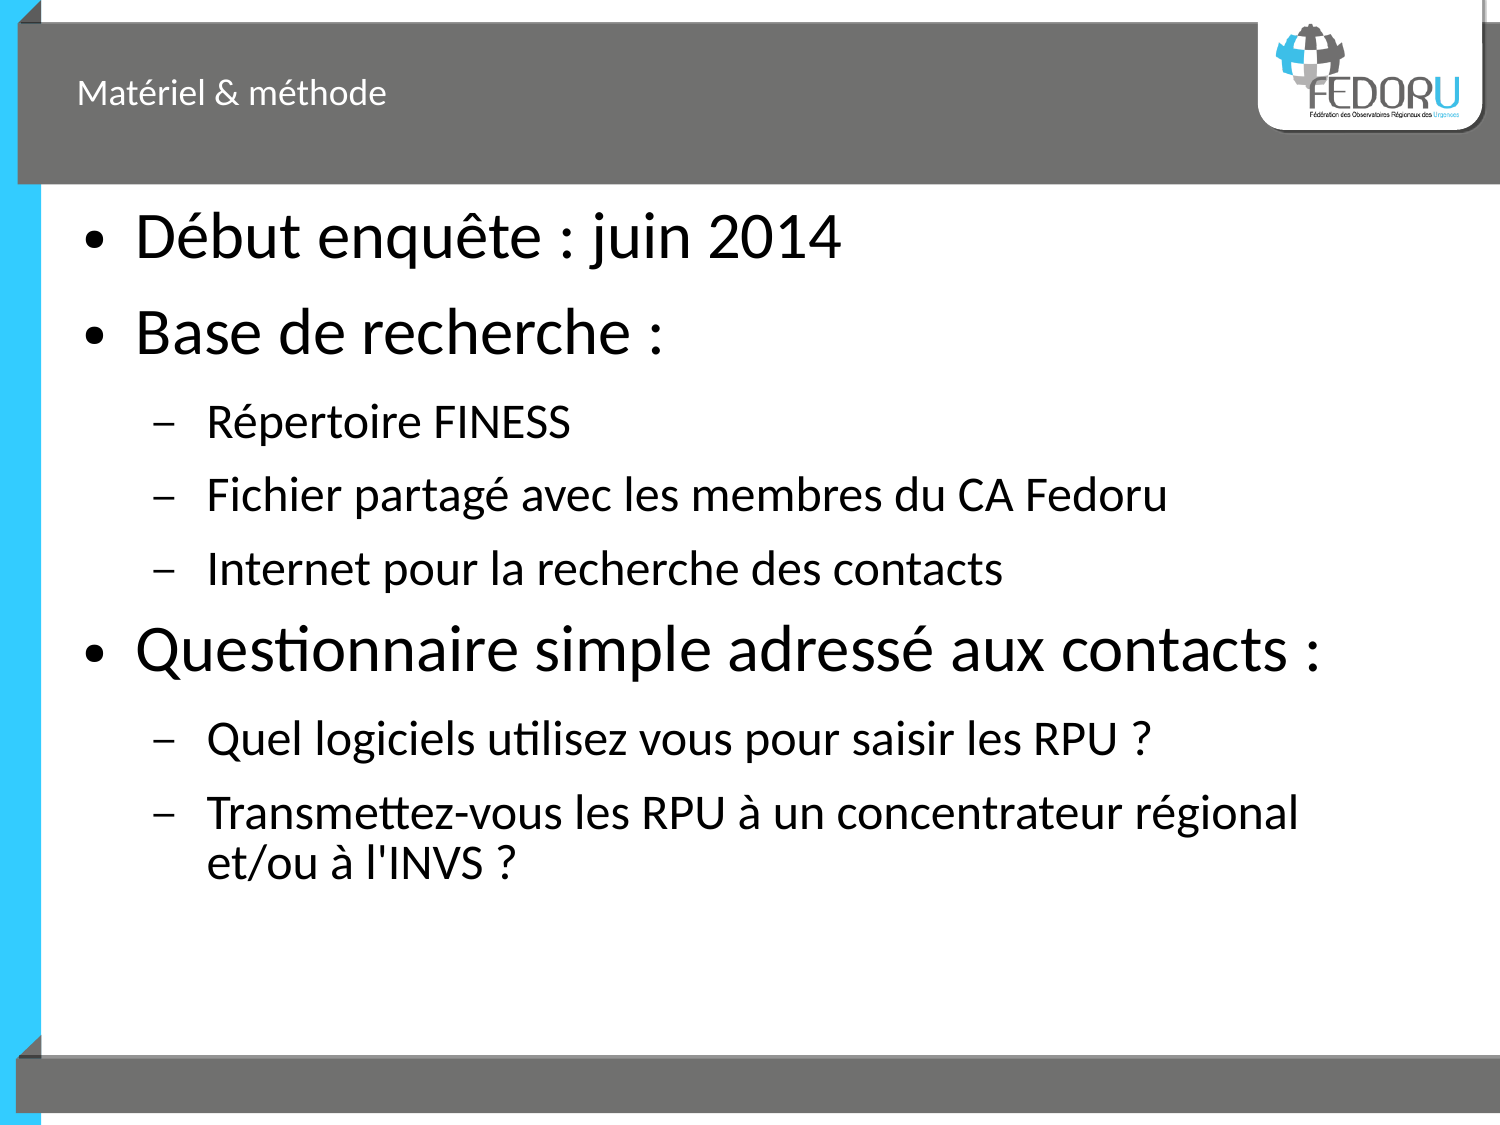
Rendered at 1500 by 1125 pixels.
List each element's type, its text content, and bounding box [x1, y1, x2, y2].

title Matériel & méthode [76, 30, 1223, 161]
list Début enquête : juin 2014 Base de recherche : Répertoire FINESS Fichier partagé avec les membres du CA Fedoru Internet pour la recherche des contacts Questionnaire simple adressé aux contacts : Quel logiciels utilisez vous pour saisir les RPU ? Transmettez-vous les RPU à un concentrateur régional et/ou à l'INVS ? [64, 208, 1415, 951]
picture [1275, 20, 1459, 118]
